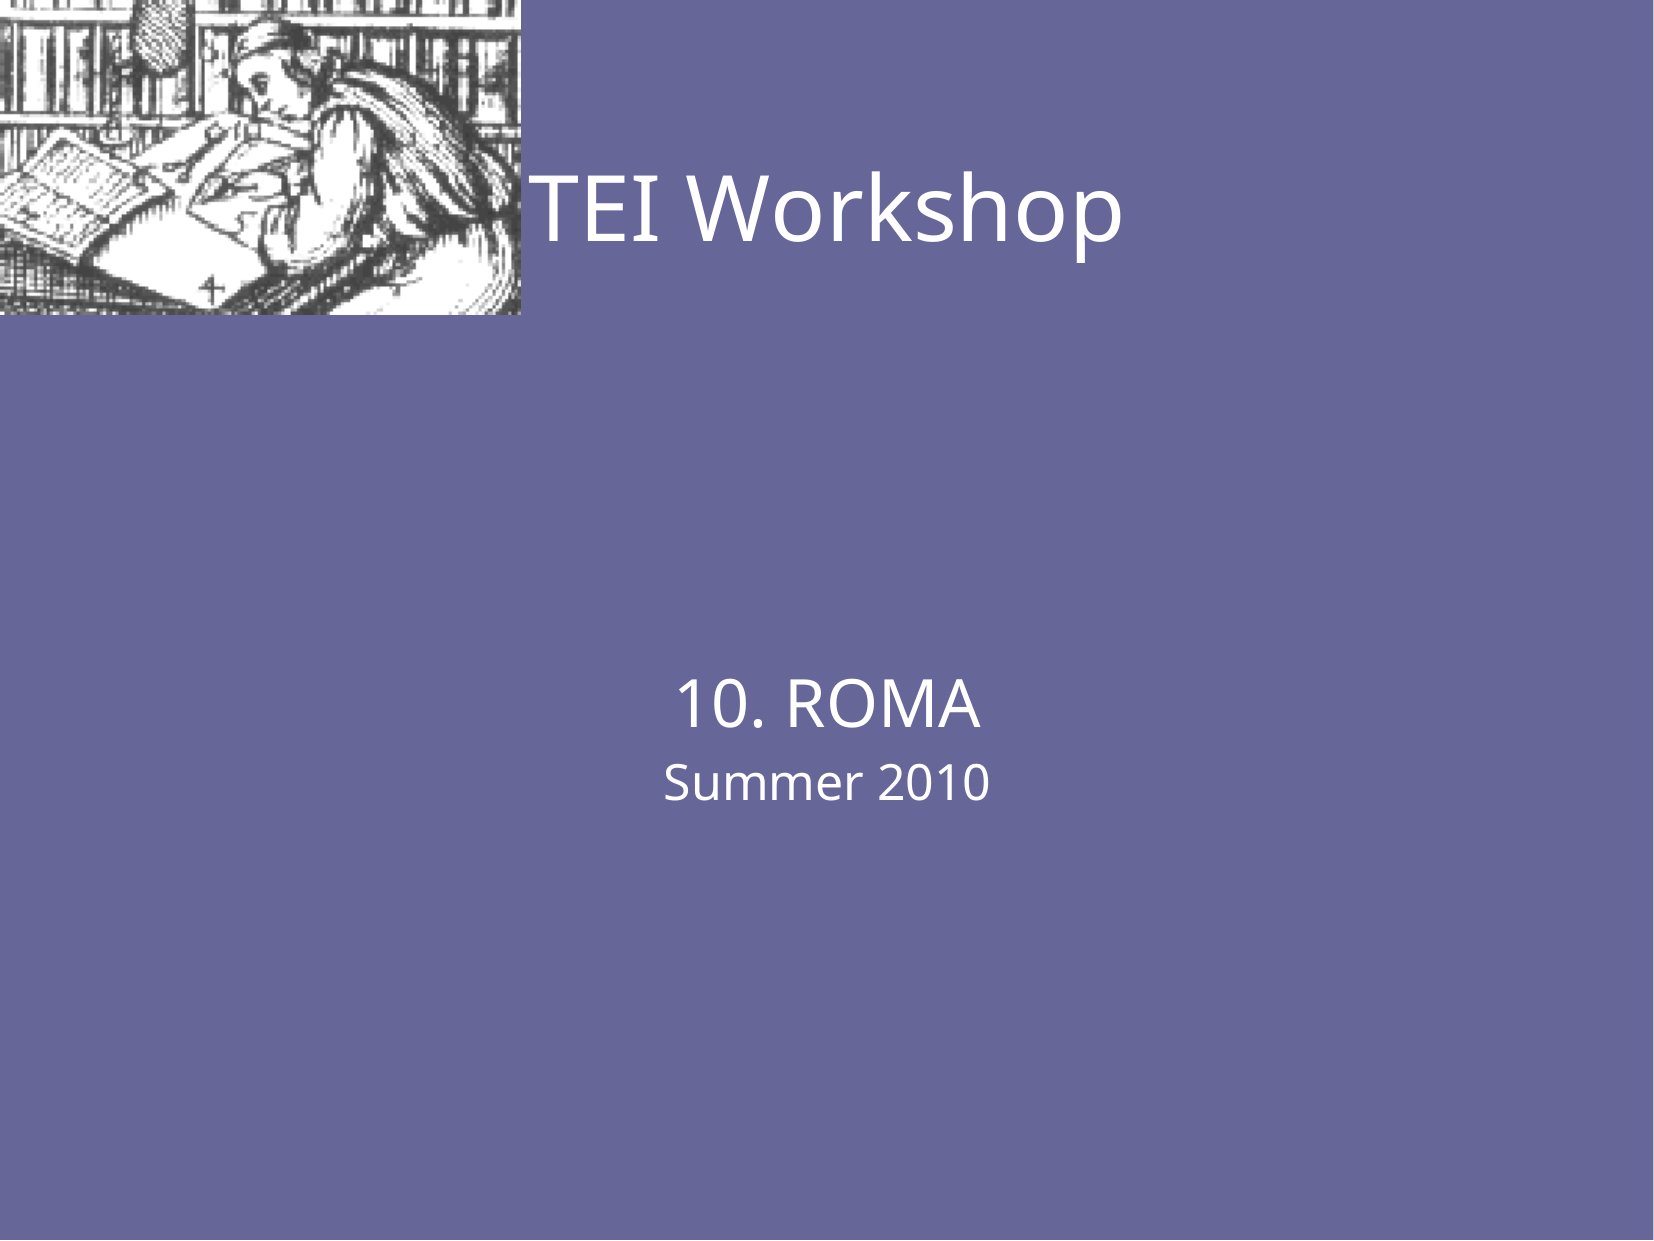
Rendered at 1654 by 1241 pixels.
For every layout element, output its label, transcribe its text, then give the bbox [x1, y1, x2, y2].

picture [0, 0, 521, 315]
title TEI Workshop [521, 102, 1534, 310]
subtitle 10. ROMA Summer 2010 [121, 344, 1534, 1127]
